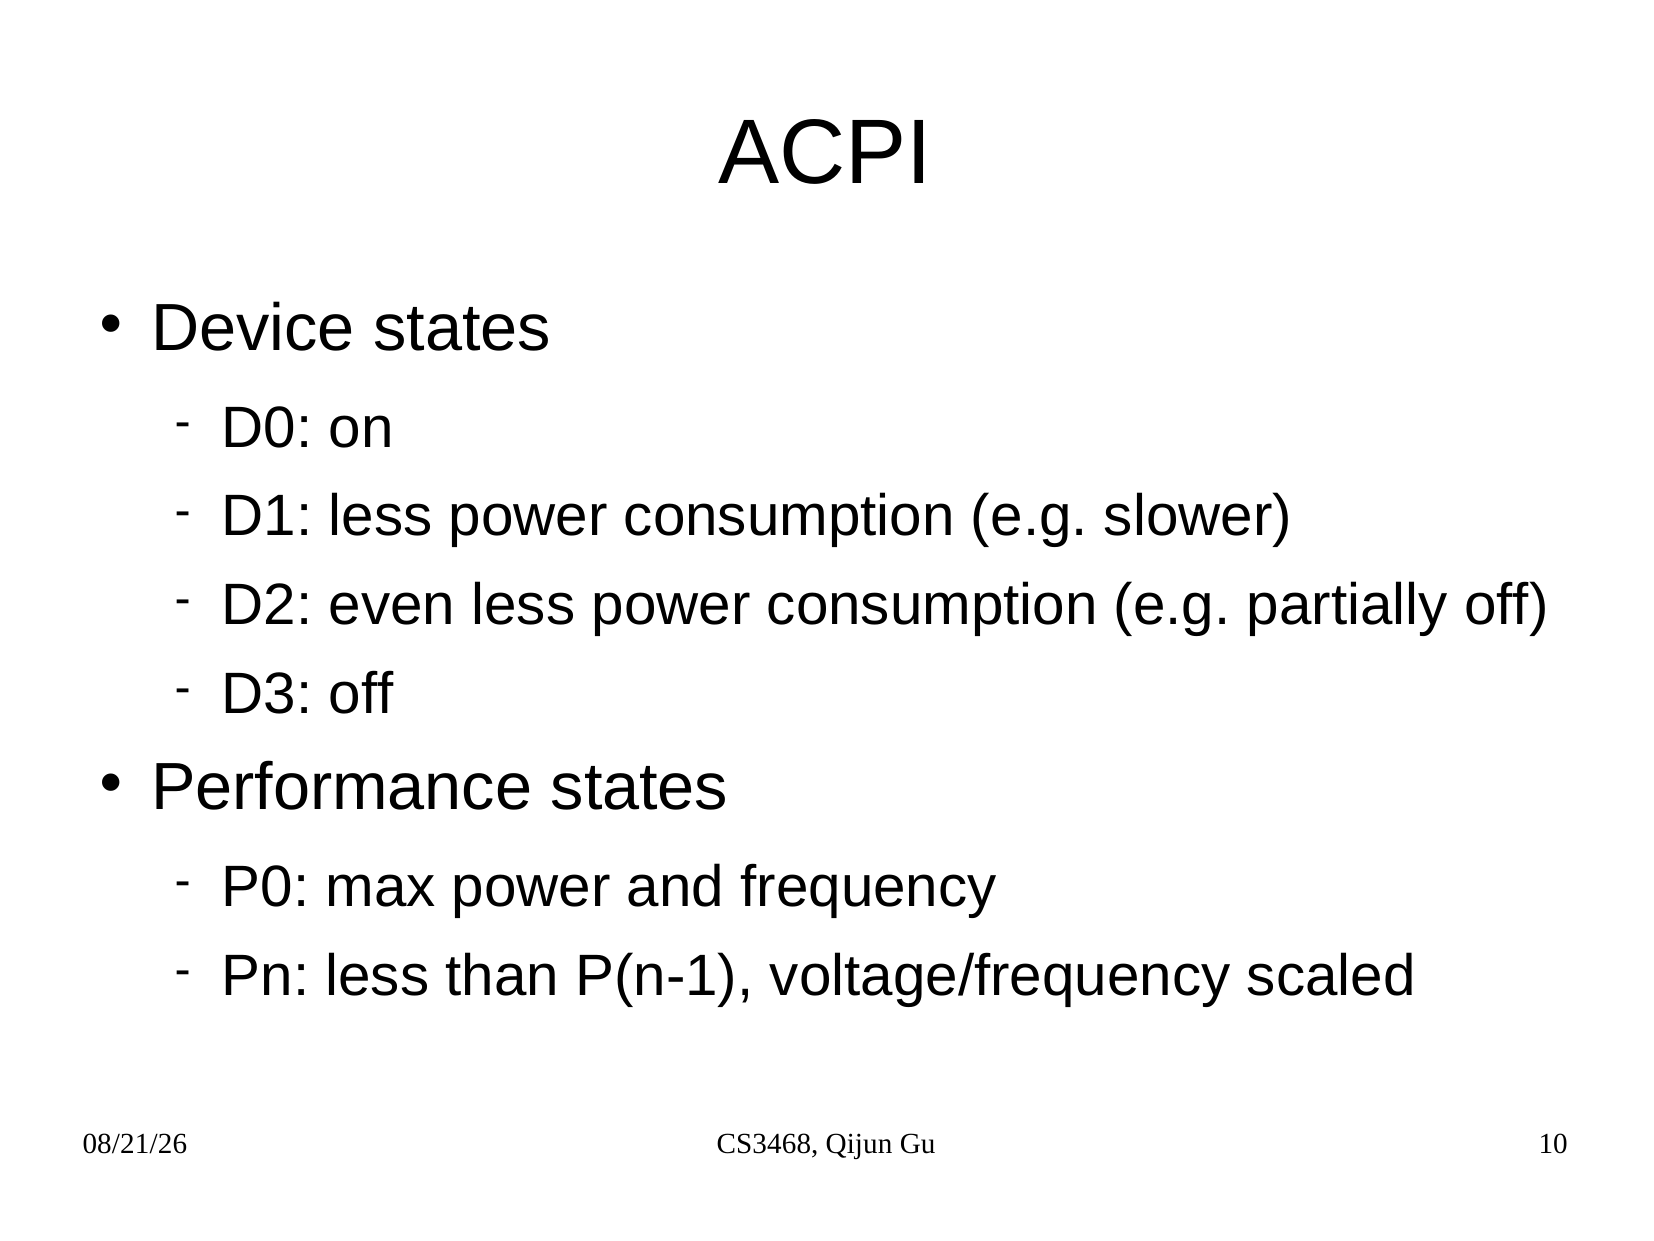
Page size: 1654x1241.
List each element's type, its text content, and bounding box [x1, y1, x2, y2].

list Device states D0: on D1: less power consumption (e.g. slower) D2: even less power consumption (e.g. partially off) D3: off Performance states P0: max power and frequency Pn: less than P(n-1), voltage/frequency scaled [82, 290, 1568, 1107]
title ACPI [82, 49, 1568, 254]
